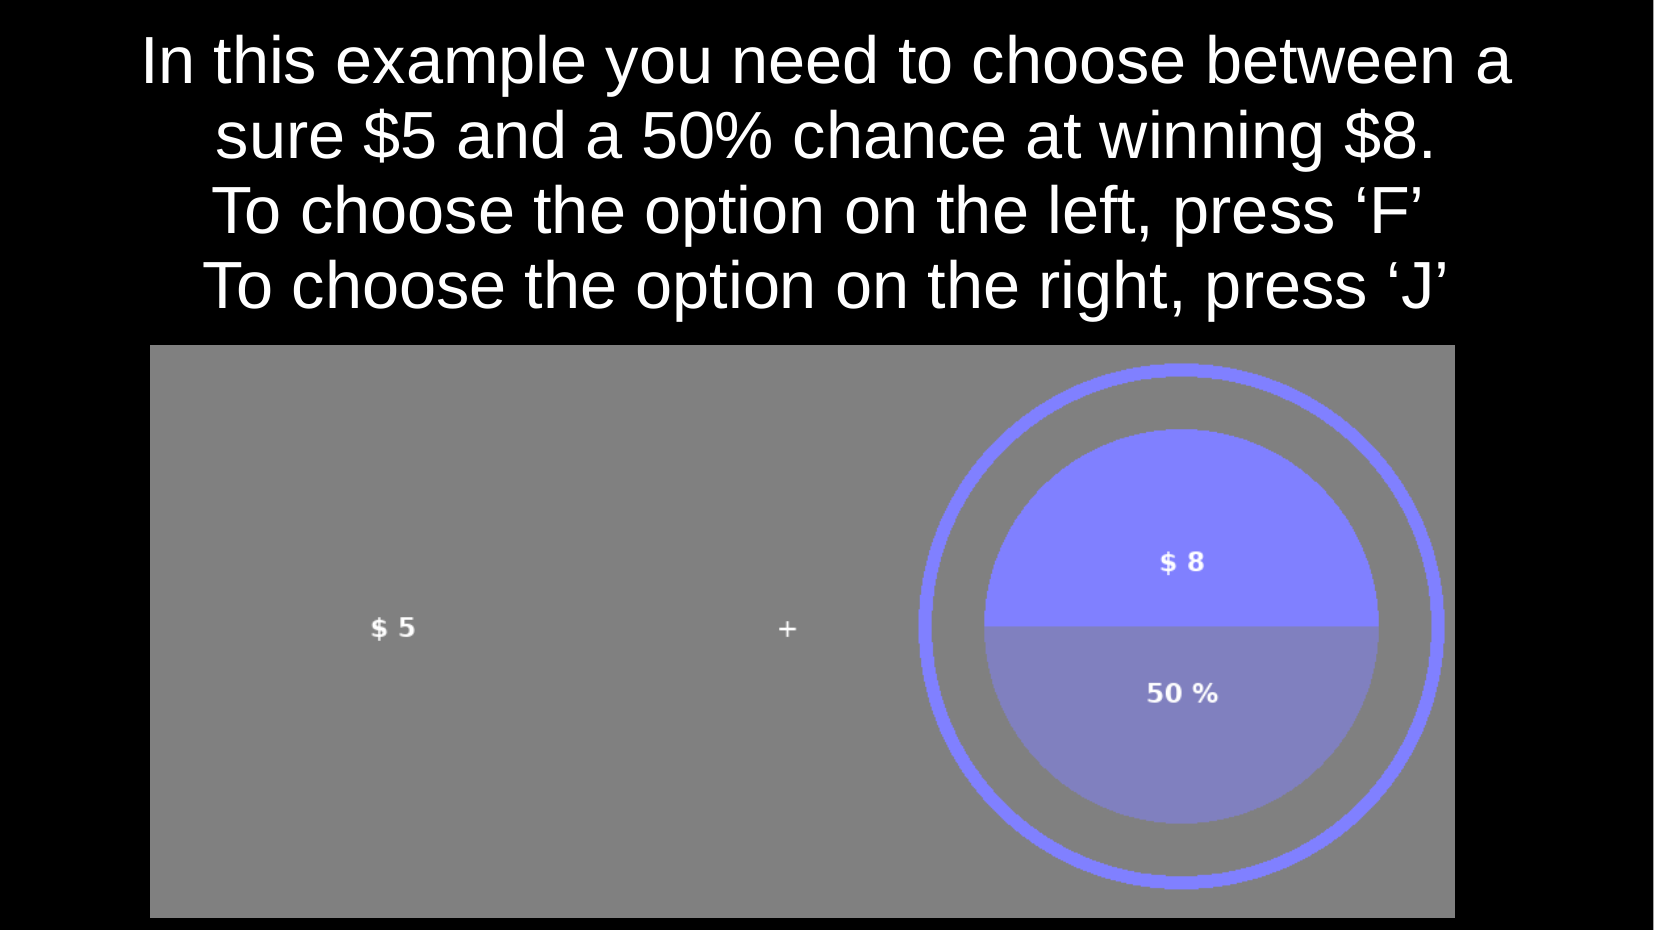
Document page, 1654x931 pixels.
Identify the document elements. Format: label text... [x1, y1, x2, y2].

picture [150, 345, 1455, 918]
subtitle In this example you need to choose between a sure $5 and a 50% chance at winning $8. To choose the option on the left, press ‘F’ To choose the option on the right, press ‘J’ [82, 15, 1571, 332]
